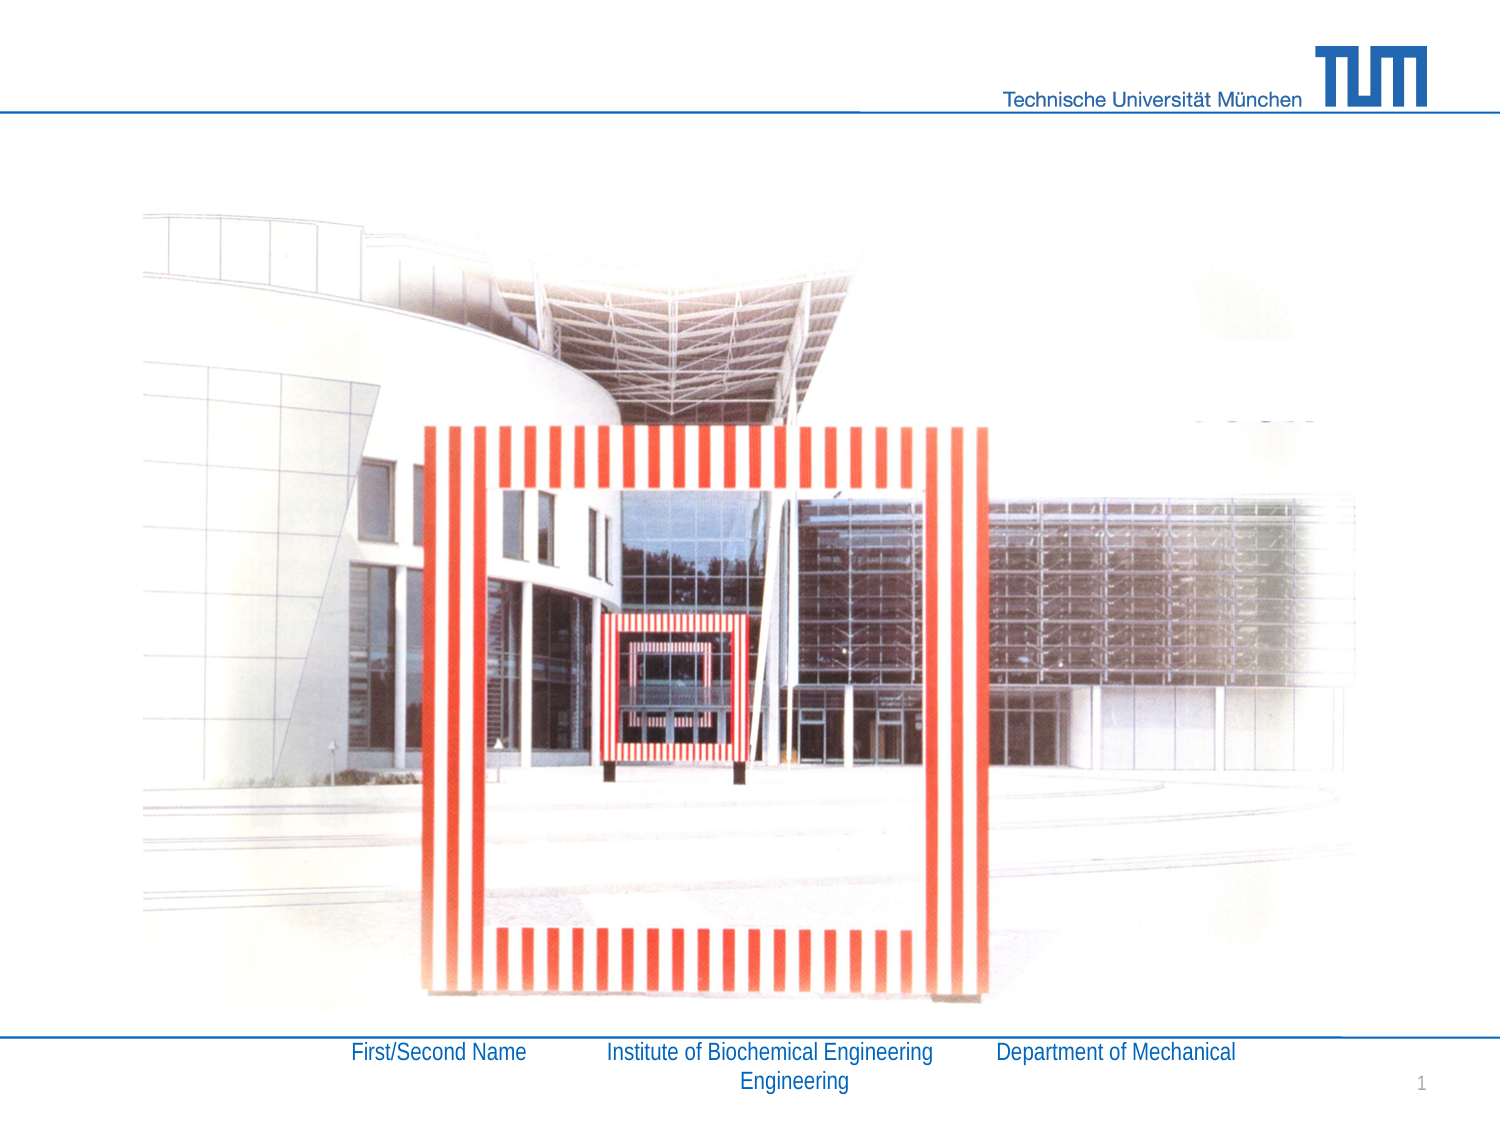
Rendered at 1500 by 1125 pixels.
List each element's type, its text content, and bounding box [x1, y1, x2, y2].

title [68, 136, 1456, 304]
picture [1003, 46, 1427, 107]
slide_number <number> [1340, 1042, 1427, 1103]
footer First/Second Name Institute of Biochemical Engineering Department of Mechanical Engineering [278, 1042, 1312, 1103]
picture [143, 304, 1357, 1019]
